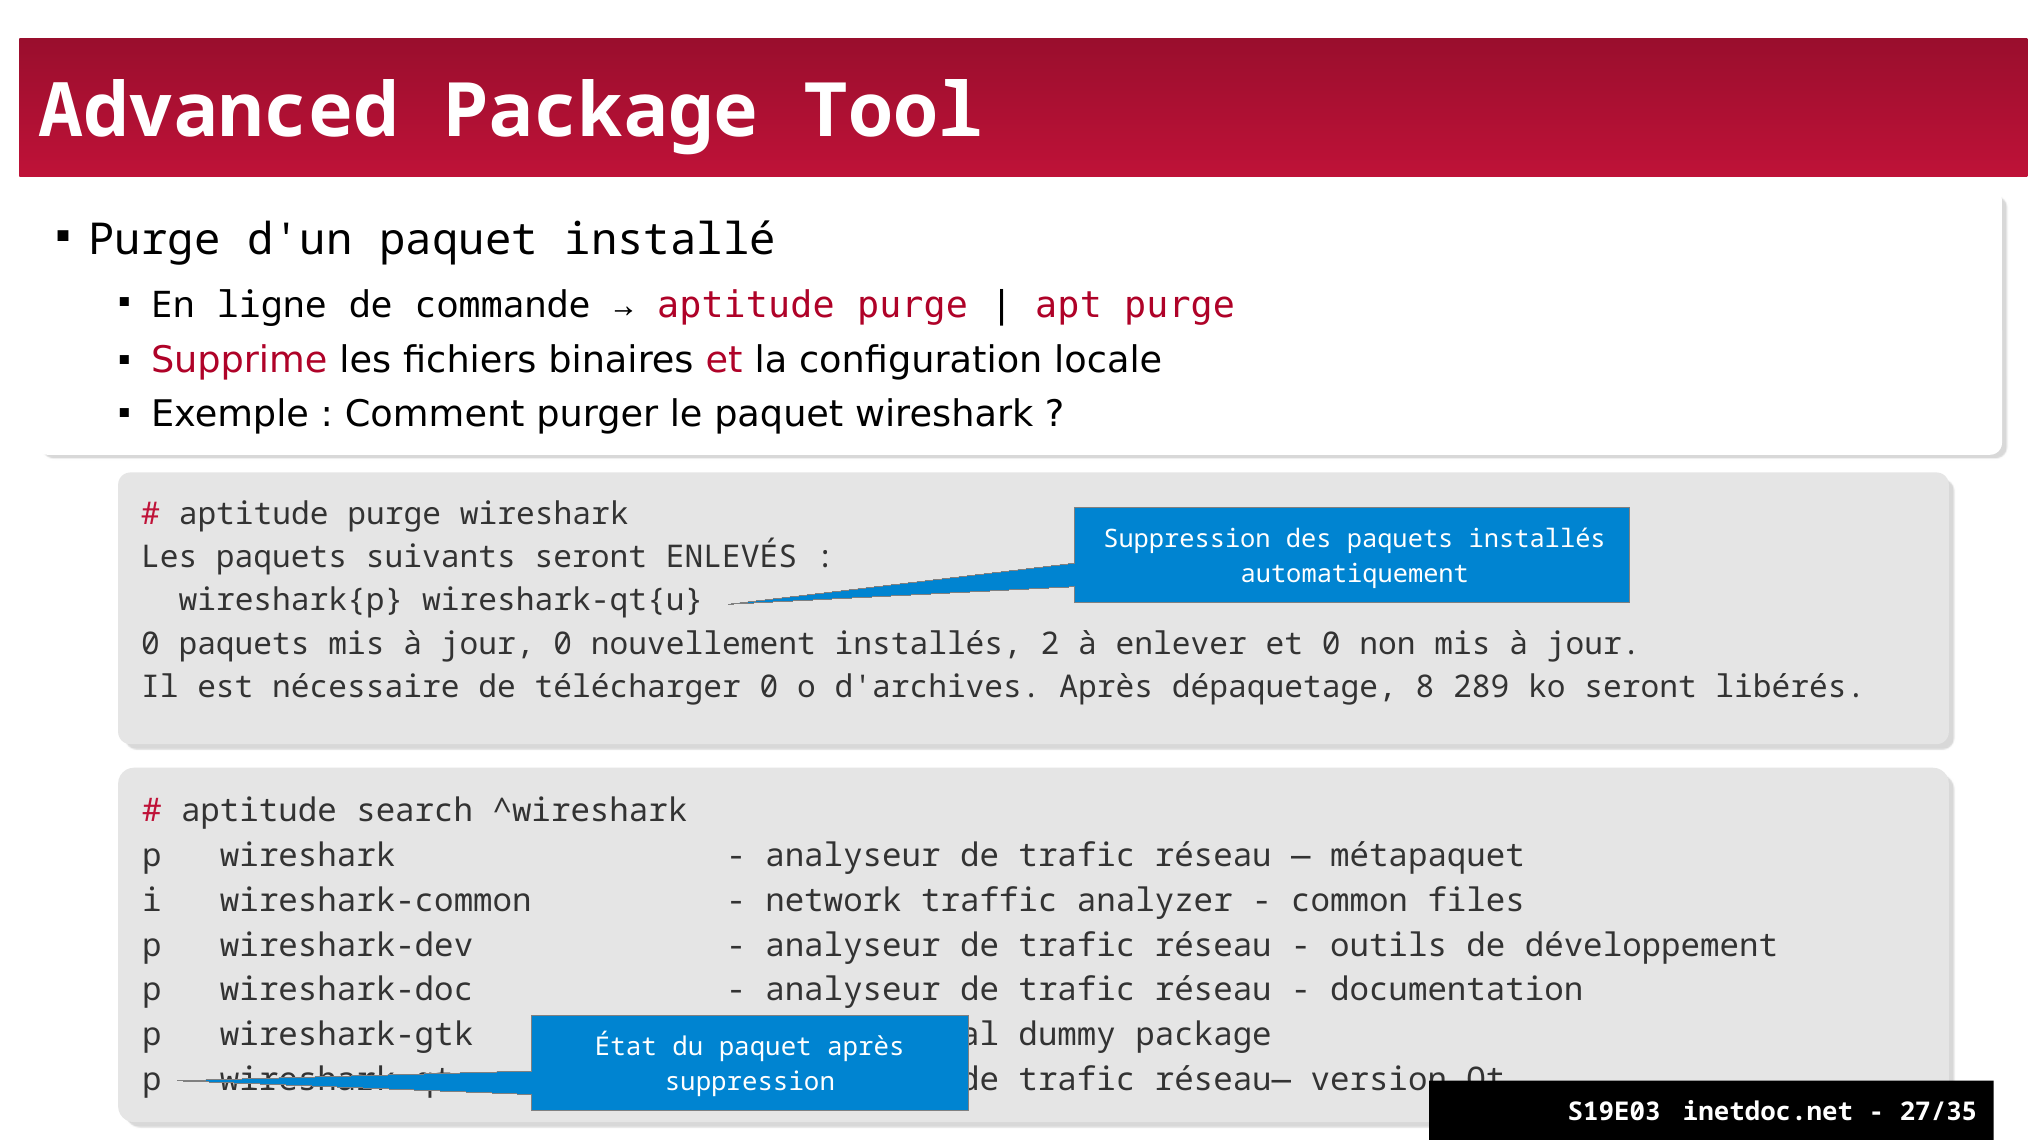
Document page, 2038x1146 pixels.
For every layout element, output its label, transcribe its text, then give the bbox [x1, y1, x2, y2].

text_box # aptitude search ^wireshark p wireshark - analyseur de trafic réseau — métapaquet i wireshark-common - network traffic analyzer - common files p wireshark-dev - analyseur de trafic réseau - outils de développement p wireshark-doc - analyseur de trafic réseau - documentation p wireshark-gtk - transitional dummy package p wireshark-qt - analyseur de trafic réseau— version Qt [118, 767, 1949, 1123]
text_box # aptitude purge wireshark Les paquets suivants seront ENLEVÉS : wireshark{p} wireshark-qt{u} 0 paquets mis à jour, 0 nouvellement installés, 2 à enlever et 0 non mis à jour. Il est nécessaire de télécharger 0 o d'archives. Après dépaquetage, 8 289 ko seront libérés. [118, 472, 1949, 745]
text_box S19E03 inetdoc.net - <numéro>/35 [1429, 1080, 1994, 1140]
text_box Purge d'un paquet installé En ligne de commande → aptitude purge | apt purge Supprime les fichiers binaires et la configuration locale Exemple : Comment purger le paquet wireshark ? [35, 188, 2003, 455]
text_box Suppression des paquets installés automatiquement [728, 507, 1630, 605]
text_box État du paquet après suppression [177, 1015, 969, 1111]
text_box Advanced Package Tool [19, 38, 2028, 177]
